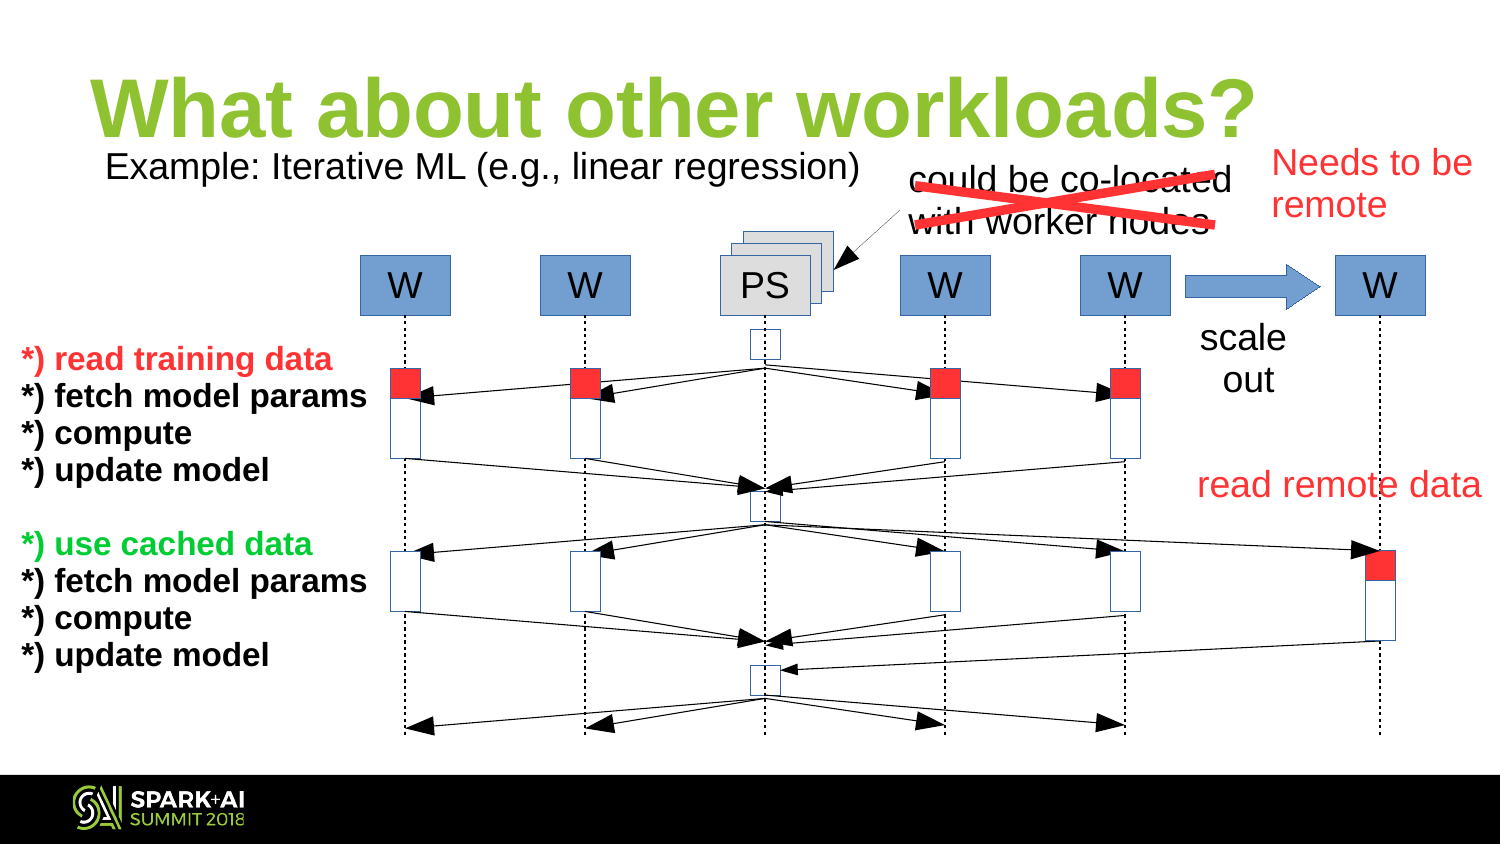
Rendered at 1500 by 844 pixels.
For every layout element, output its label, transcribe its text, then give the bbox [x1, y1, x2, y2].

text_box *) read training data *) fetch model params *) compute *) update model *) use cached data *) fetch model params *) compute *) update model [6, 332, 391, 793]
text_box [930, 368, 961, 459]
text_box read remote data [1182, 456, 1497, 556]
text_box [391, 551, 421, 612]
text_box Needs to be remote [1256, 134, 1500, 233]
text_box PS [720, 255, 811, 316]
text_box W [1335, 255, 1426, 316]
text_box W [1080, 255, 1171, 316]
text_box [750, 329, 781, 360]
text_box [1110, 551, 1141, 612]
title What about other workloads? [75, 33, 1426, 175]
text_box Example: Iterative ML (e.g., linear regression) [90, 138, 886, 237]
text_box [1365, 556, 1396, 641]
text_box W [540, 255, 631, 316]
text_box [1185, 264, 1321, 309]
text_box W [900, 255, 991, 316]
text_box [750, 491, 781, 522]
text_box could be co-located with worker nodes [893, 150, 1258, 250]
text_box [750, 665, 781, 696]
text_box scale out [1185, 309, 1313, 408]
text_box [1110, 368, 1141, 459]
text_box [731, 231, 834, 304]
text_box [570, 551, 601, 612]
text_box W [360, 255, 451, 316]
text_box [930, 551, 961, 612]
text_box [391, 368, 421, 459]
text_box [570, 368, 601, 459]
